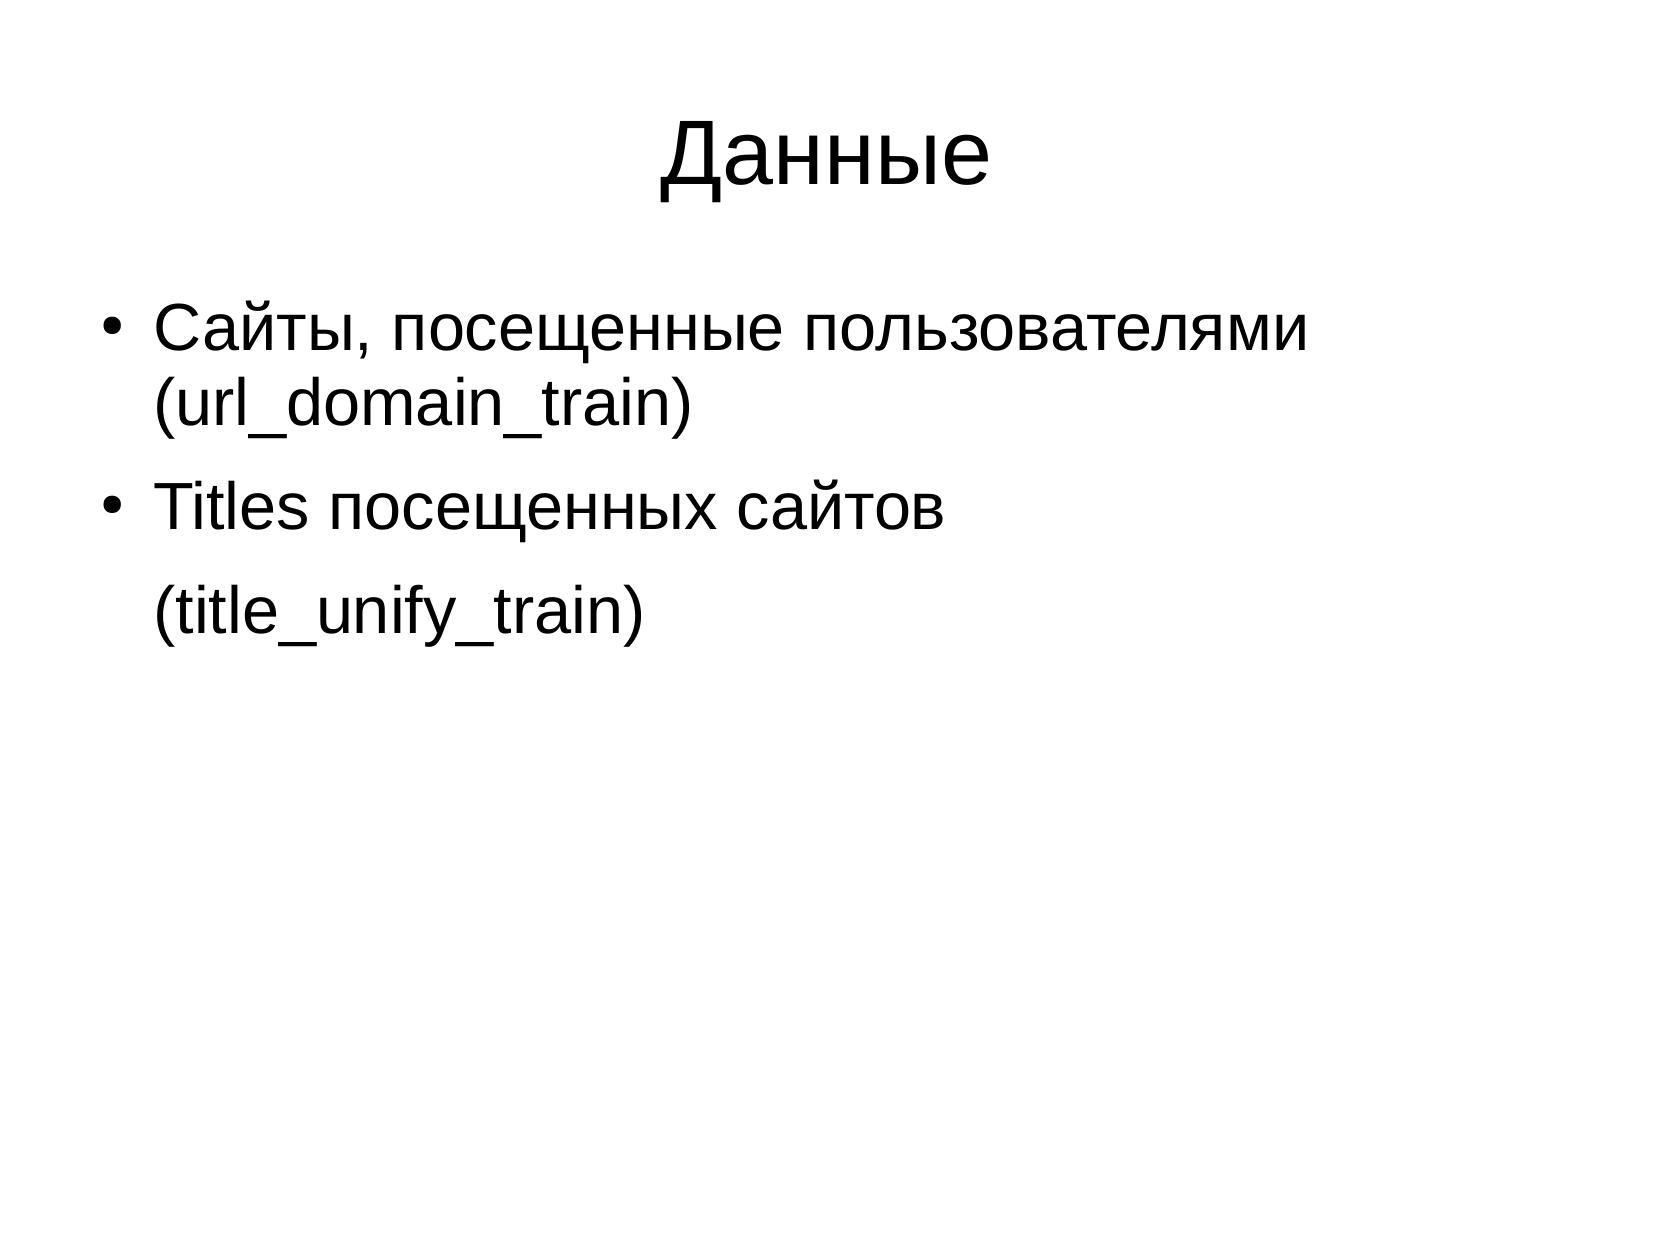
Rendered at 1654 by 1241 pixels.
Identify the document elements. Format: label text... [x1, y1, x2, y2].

list Сайты, посещенные пользователями (url_domain_train) Titles посещенных сайтов (title_unify_train) [82, 290, 1571, 1010]
title Данные [82, 49, 1571, 257]
